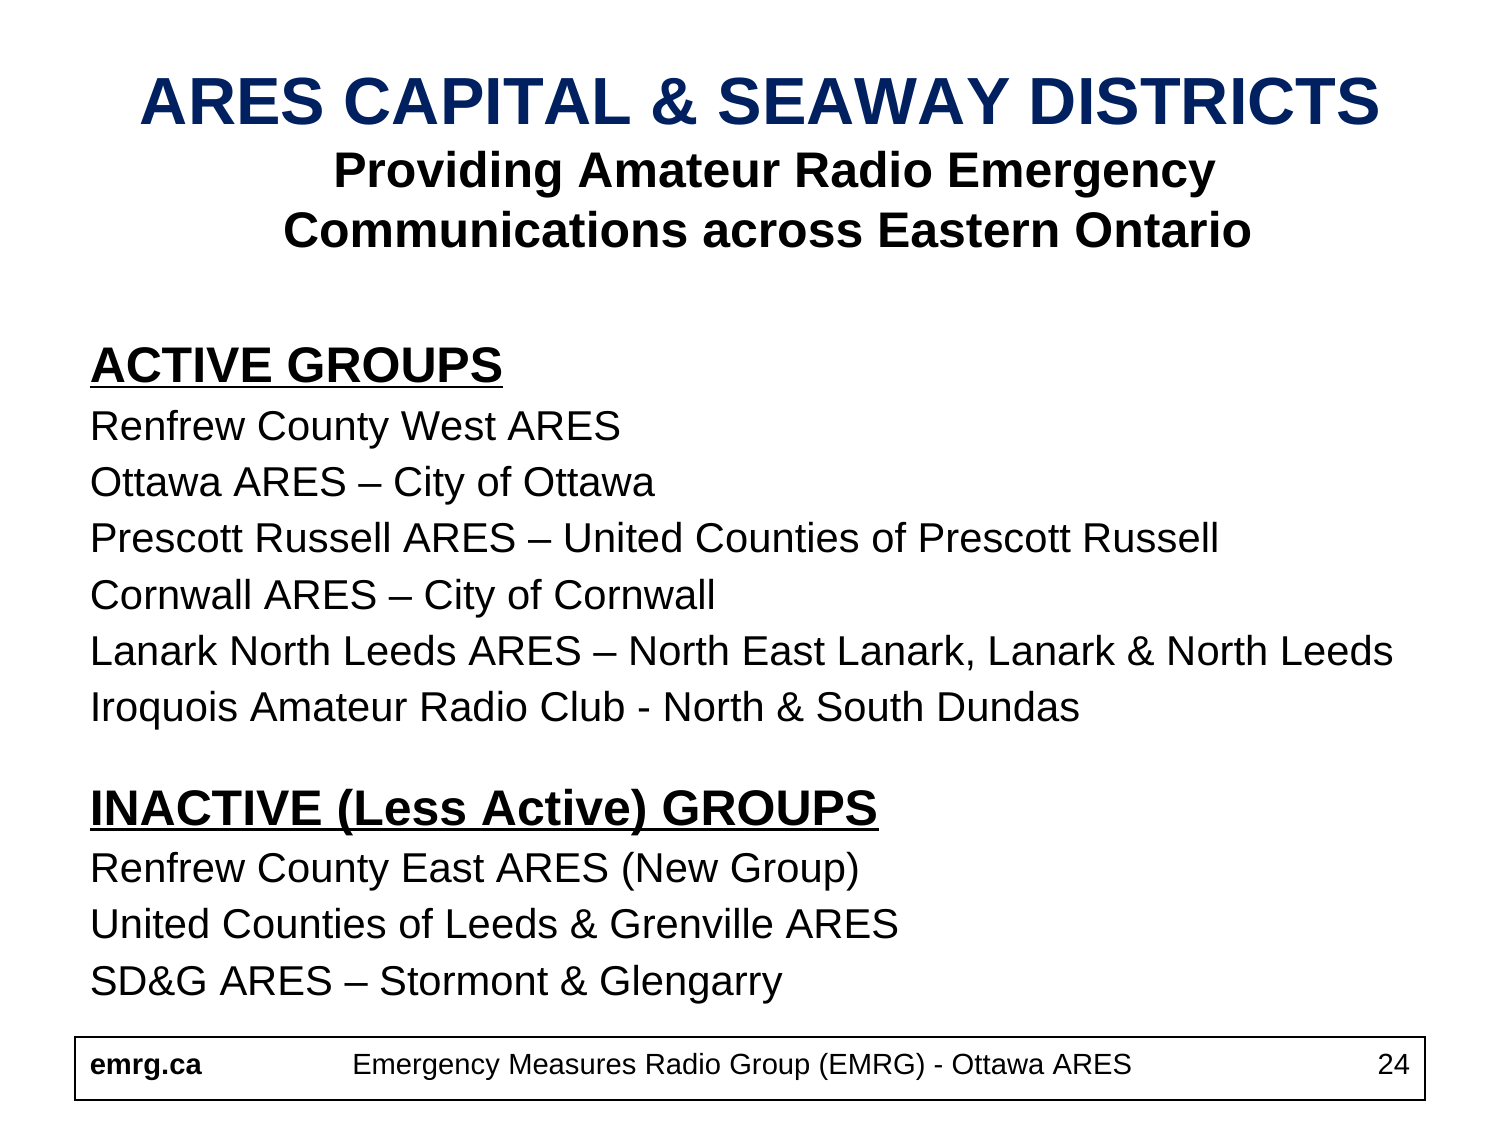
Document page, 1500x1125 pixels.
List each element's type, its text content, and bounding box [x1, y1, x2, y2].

text_box ARES CAPITAL & SEAWAY DISTRICTS Providing Amateur Radio Emergency Communications across Eastern Ontario [124, 49, 1425, 266]
text_box Emergency Measures Radio Group (EMRG) - Ottawa ARES [247, 1037, 1238, 1103]
text_box ACTIVE GROUPS Renfrew County West ARES Ottawa ARES – City of Ottawa Prescott Russell ARES – United Counties of Prescott Russell Cornwall ARES – City of Cornwall Lanark North Leeds ARES – North East Lanark, Lanark & North Leeds Iroquois Amateur Radio Club - North & South Dundas INACTIVE (Less Active) GROUPS Renfrew County East ARES (New Group) United Counties of Leeds & Grenville ARES SD&G ARES – Stormont & Glengarry [74, 324, 1463, 1012]
text_box <number> [1246, 1037, 1426, 1103]
